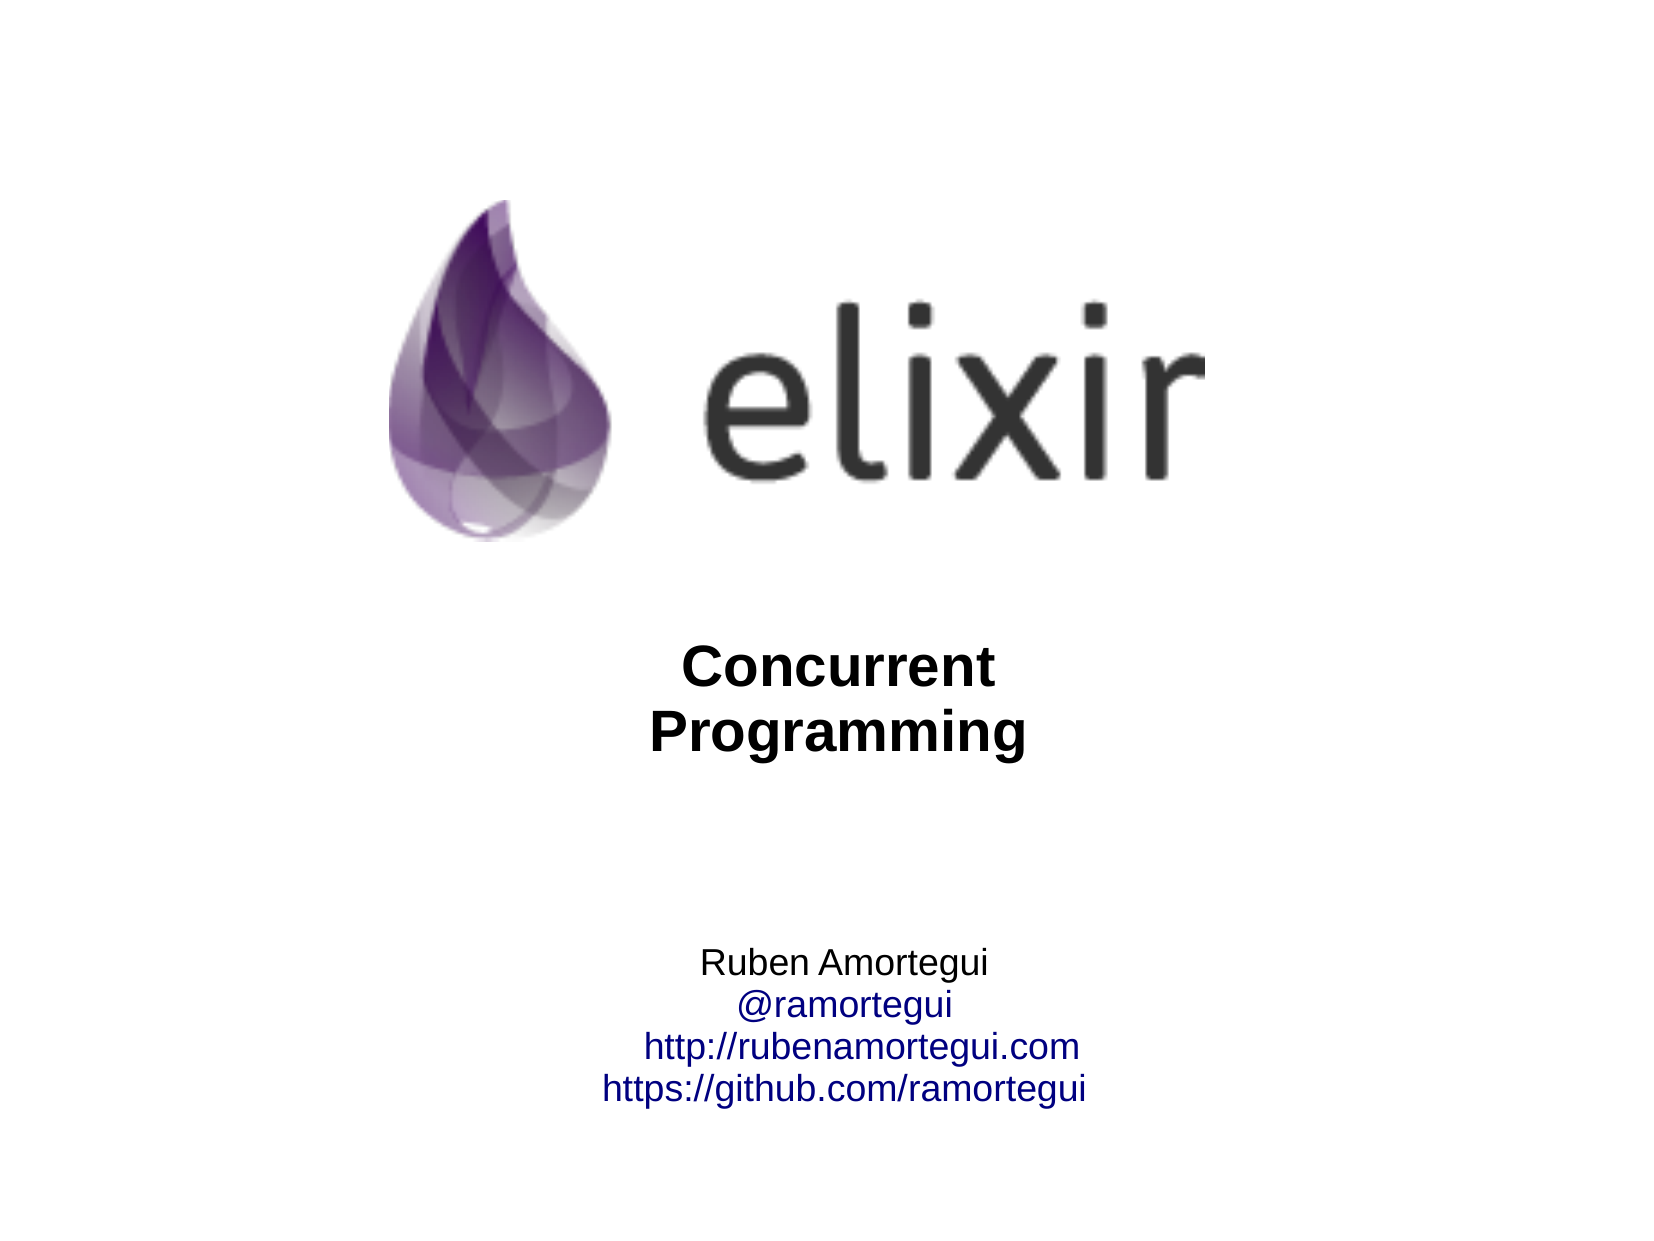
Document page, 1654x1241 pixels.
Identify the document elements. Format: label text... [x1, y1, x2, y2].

text_box Ruben Amortegui @ramortegui http://rubenamortegui.com https://github.com/ramortegui [200, 850, 1489, 1160]
picture [389, 200, 1205, 542]
text_box Concurrent Programming [590, 625, 1087, 771]
